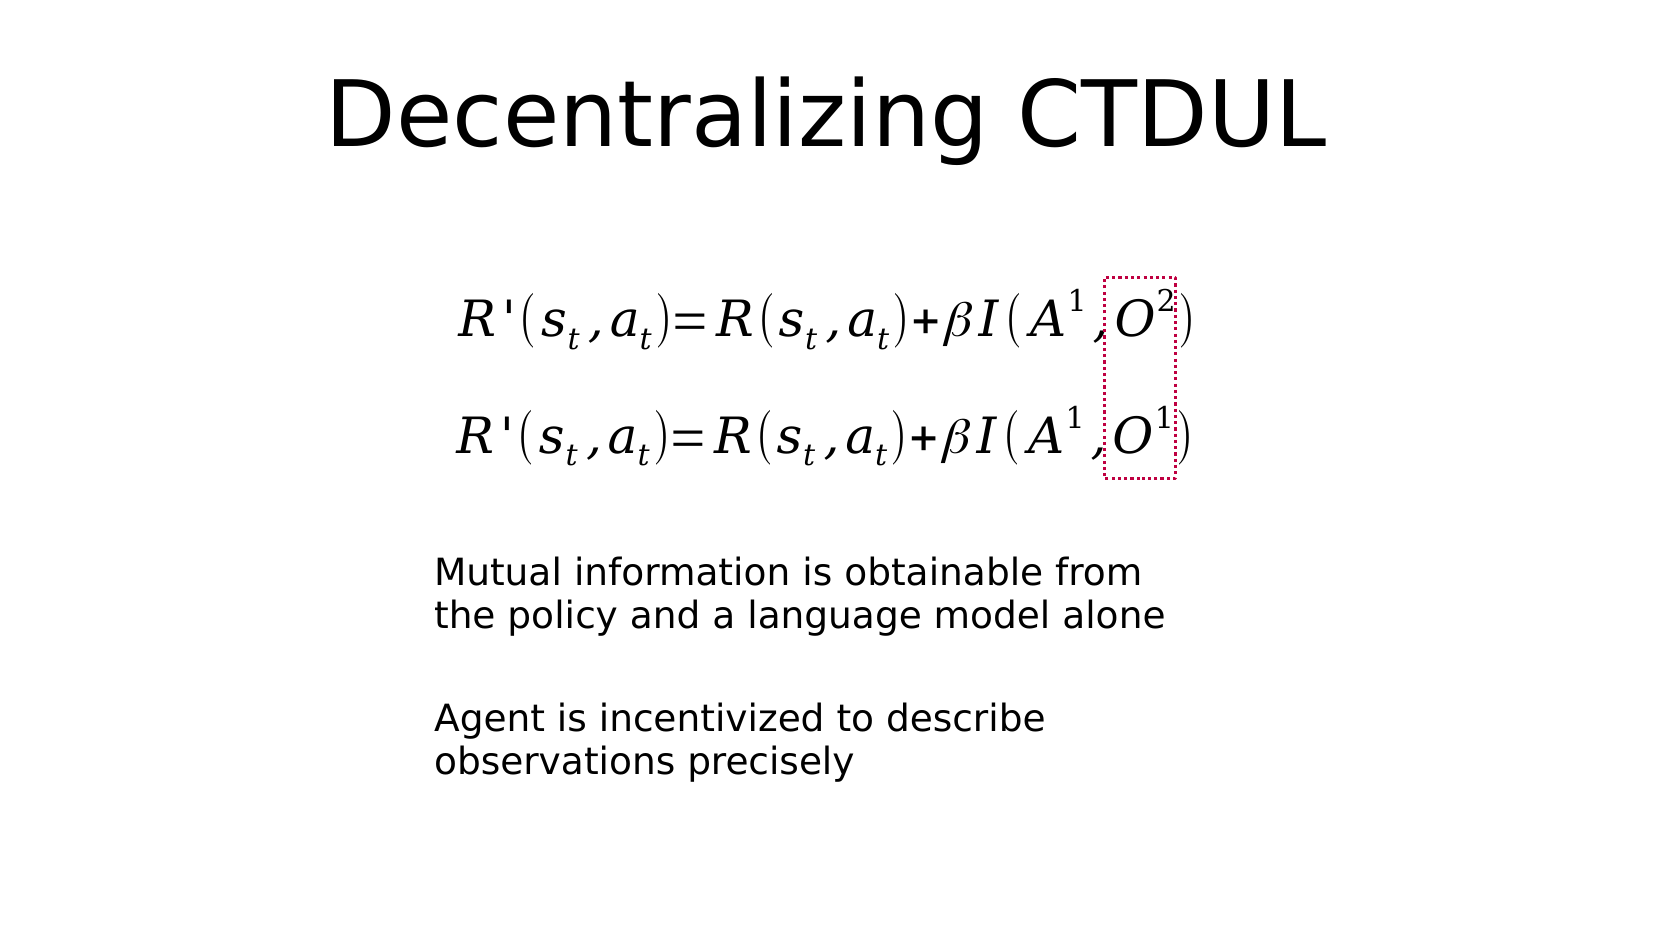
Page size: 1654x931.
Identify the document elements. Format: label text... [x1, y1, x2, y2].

chart [453, 399, 1193, 473]
text_box Agent is incentivized to describe observations precisely [419, 689, 1062, 792]
title Decentralizing CTDUL [82, 37, 1571, 193]
chart [455, 283, 1195, 356]
text_box Mutual information is obtainable from the policy and a language model alone [419, 543, 1182, 646]
